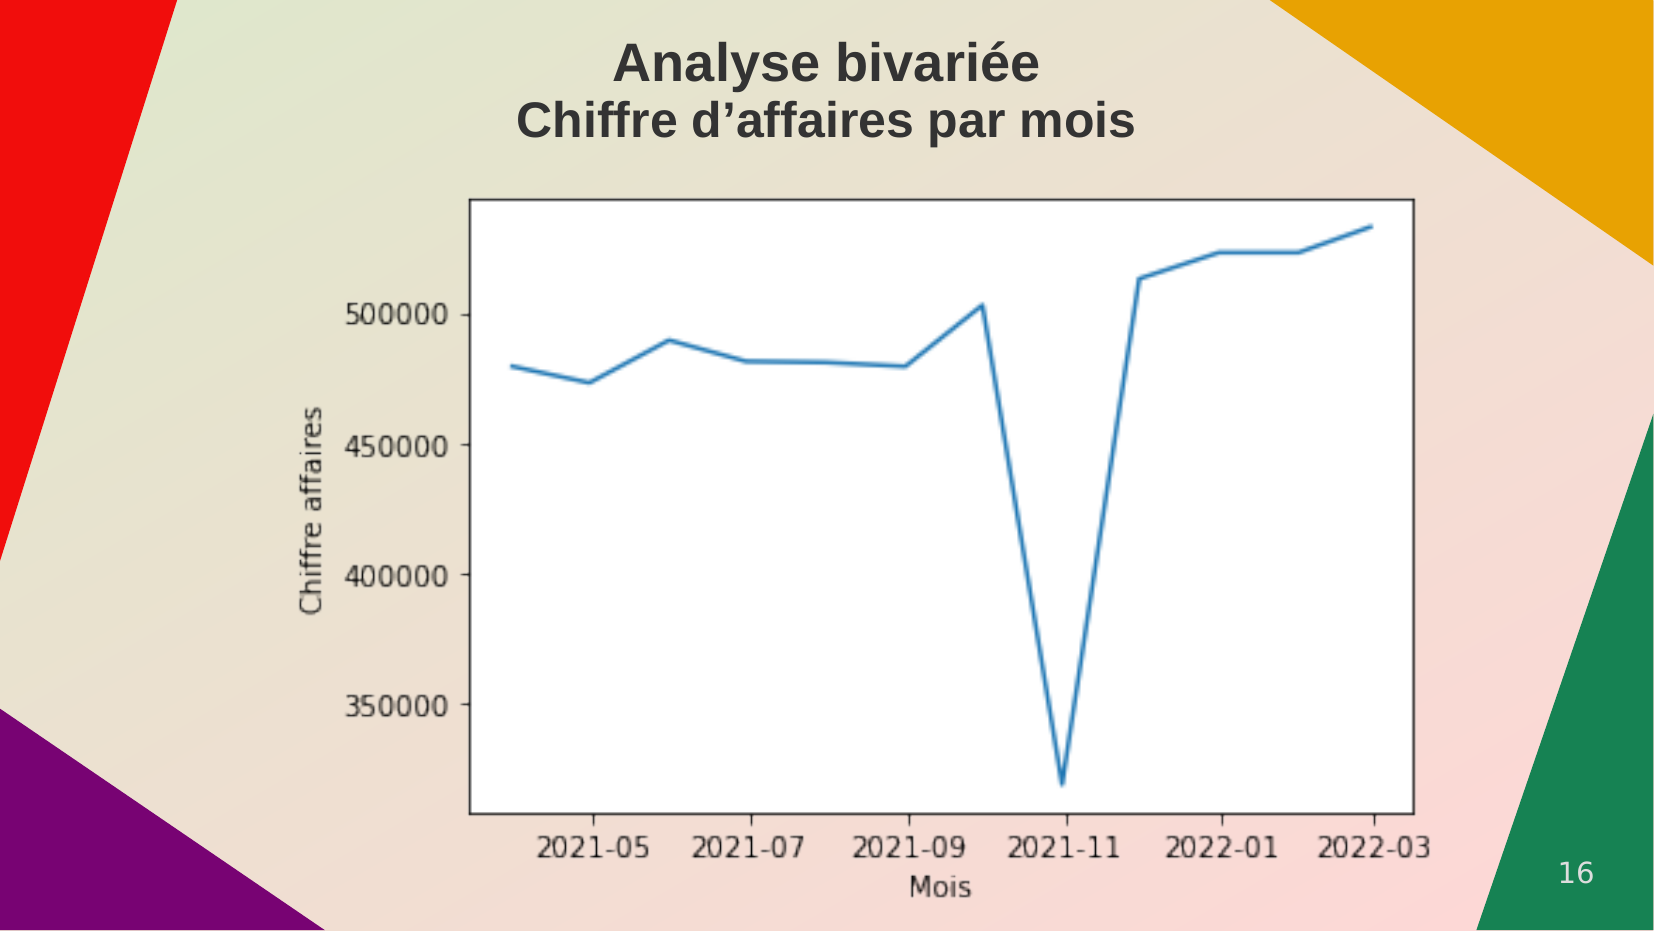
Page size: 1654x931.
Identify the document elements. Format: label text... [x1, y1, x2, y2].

title Analyse bivariée Chiffre d’affaires par mois [118, 32, 1536, 207]
picture [283, 182, 1453, 921]
